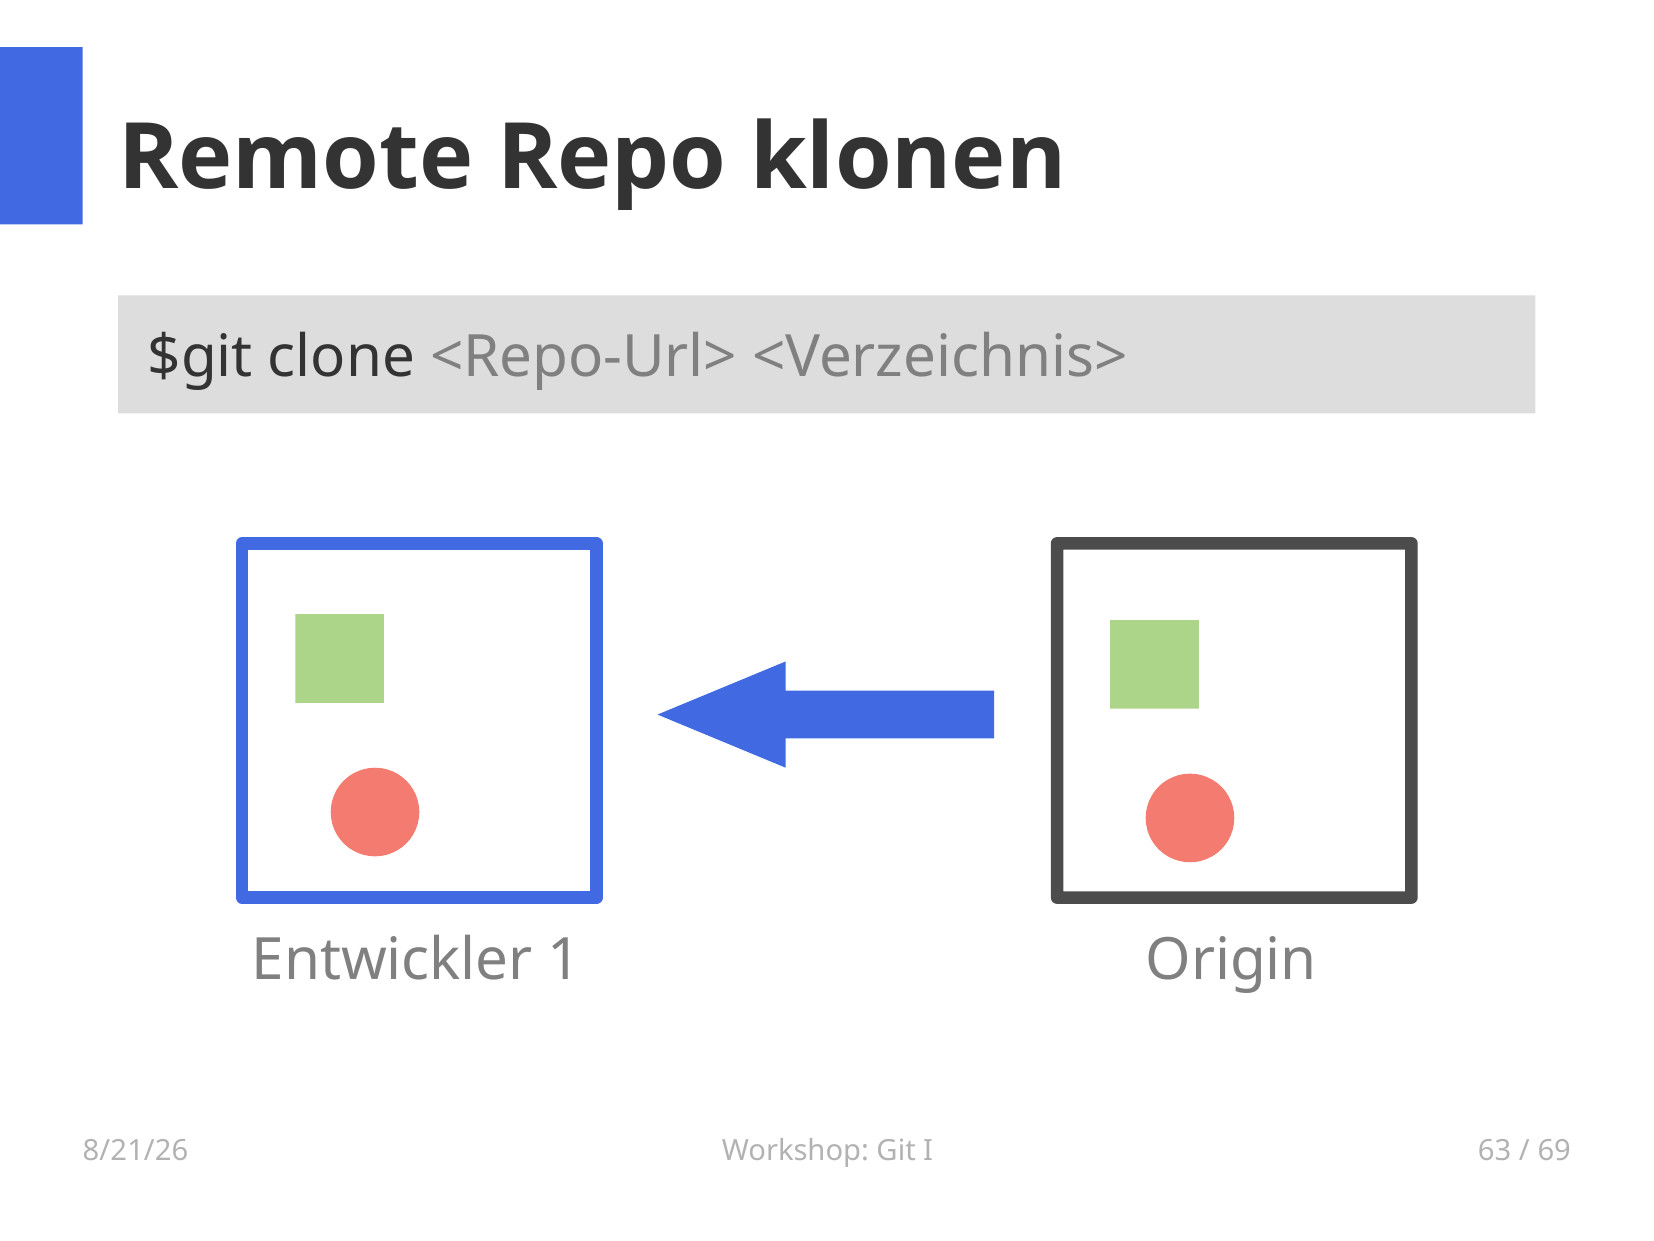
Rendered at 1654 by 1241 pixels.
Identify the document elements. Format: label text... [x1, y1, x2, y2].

title Remote Repo klonen [118, 49, 1571, 257]
text_box Origin [1051, 897, 1412, 1016]
text_box [1145, 773, 1235, 863]
text_box Entwickler 1 [236, 897, 597, 1016]
list $git clone <Repo-Url> <Verzeichnis> [118, 295, 1536, 414]
text_box [295, 614, 384, 703]
text_box [330, 767, 420, 857]
text_box [657, 661, 995, 768]
text_box [1110, 620, 1199, 709]
